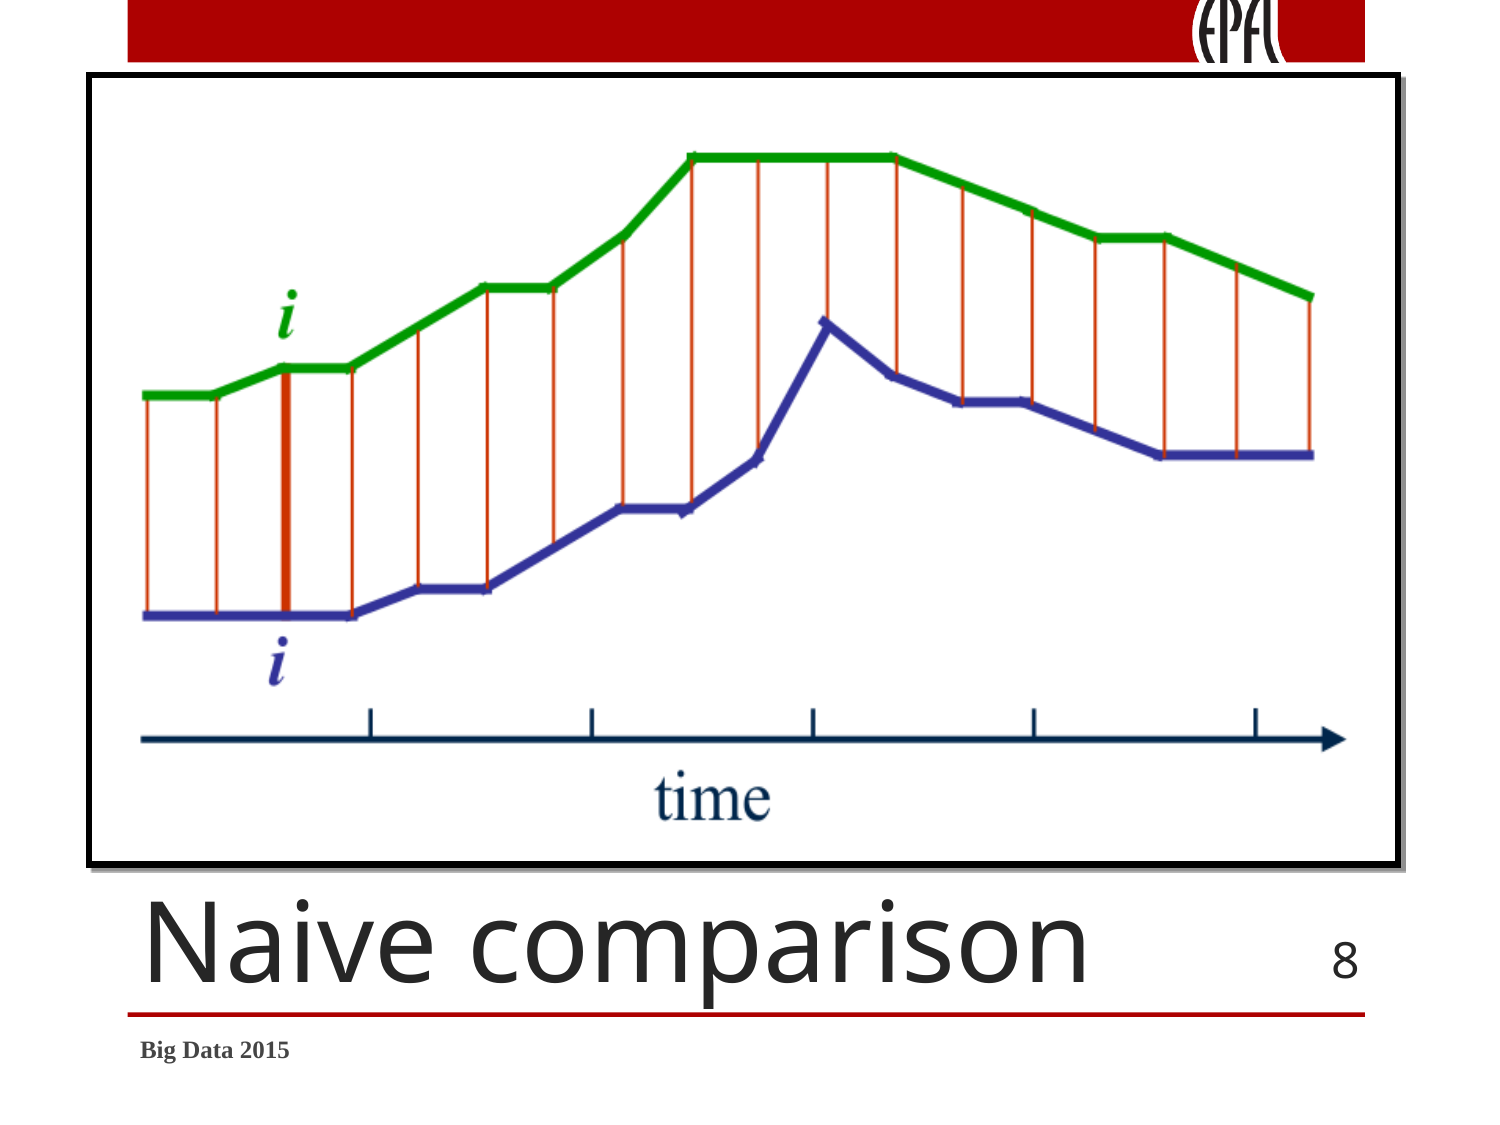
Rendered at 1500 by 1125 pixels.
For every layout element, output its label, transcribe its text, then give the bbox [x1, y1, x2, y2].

footer Big Data 2015 [125, 1018, 925, 1079]
slide_number <numéro> [1250, 933, 1375, 993]
title Naive comparison [125, 873, 1238, 1013]
picture [0, 0, 1500, 1125]
